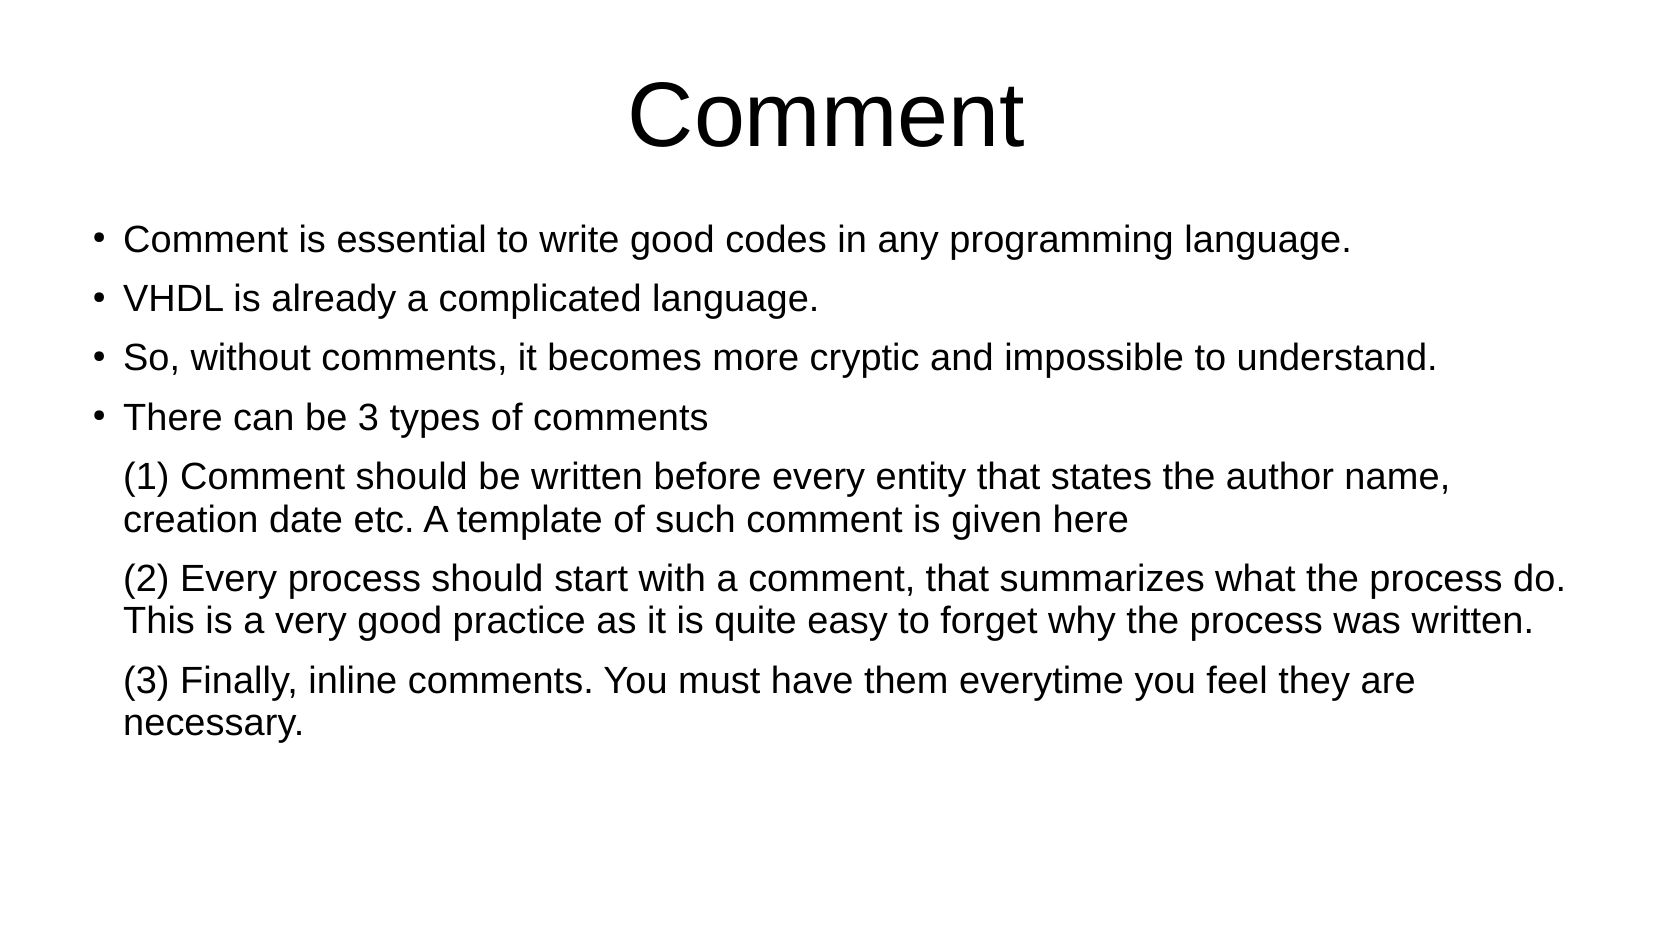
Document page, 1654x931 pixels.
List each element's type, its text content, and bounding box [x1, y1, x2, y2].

list Comment is essential to write good codes in any programming language. VHDL is already a complicated language. So, without comments, it becomes more cryptic and impossible to understand. There can be 3 types of comments (1) Comment should be written before every entity that states the author name, creation date etc. A template of such comment is given here (2) Every process should start with a comment, that summarizes what the process do. This is a very good practice as it is quite easy to forget why the process was written. (3) Finally, inline comments. You must have them everytime you feel they are necessary. [82, 217, 1571, 758]
title Comment [82, 37, 1571, 193]
